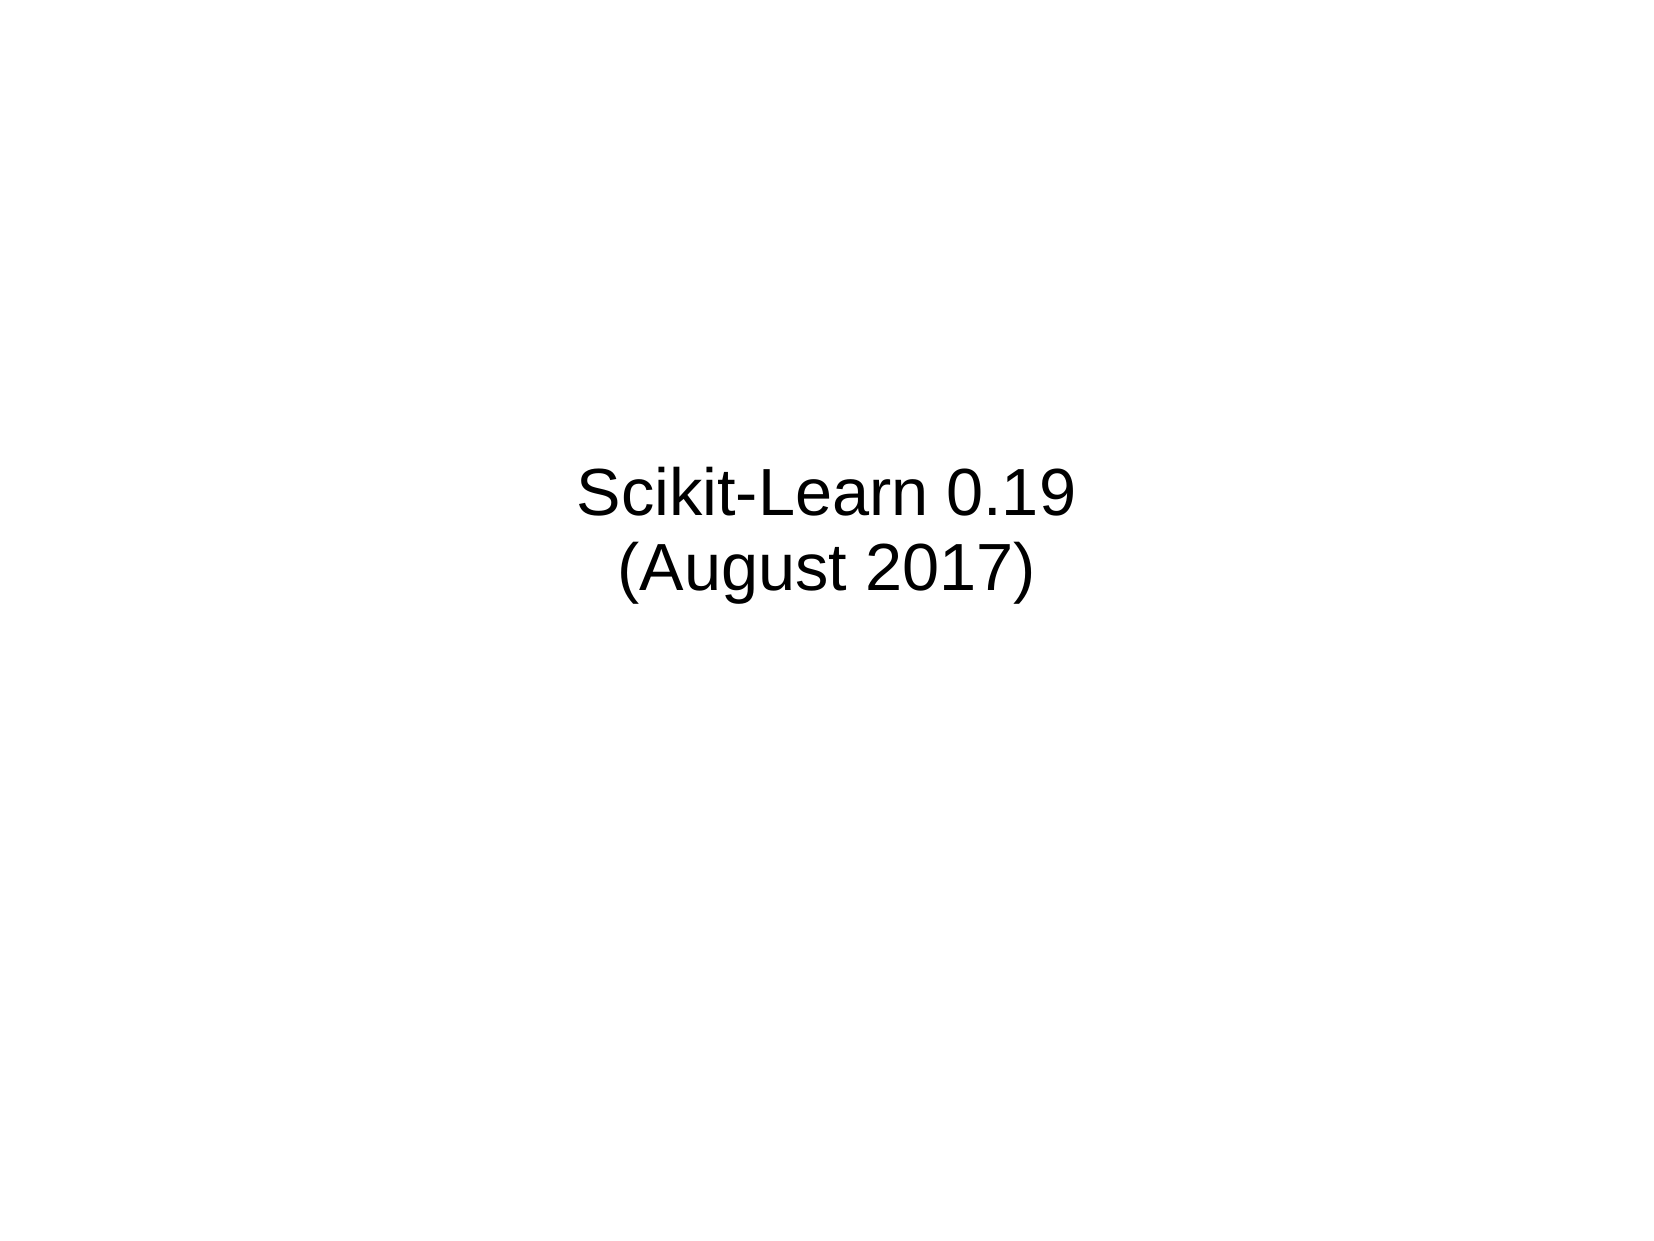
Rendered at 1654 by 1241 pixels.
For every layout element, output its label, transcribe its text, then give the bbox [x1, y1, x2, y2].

subtitle Scikit-Learn 0.19 (August 2017) [82, 49, 1571, 1010]
